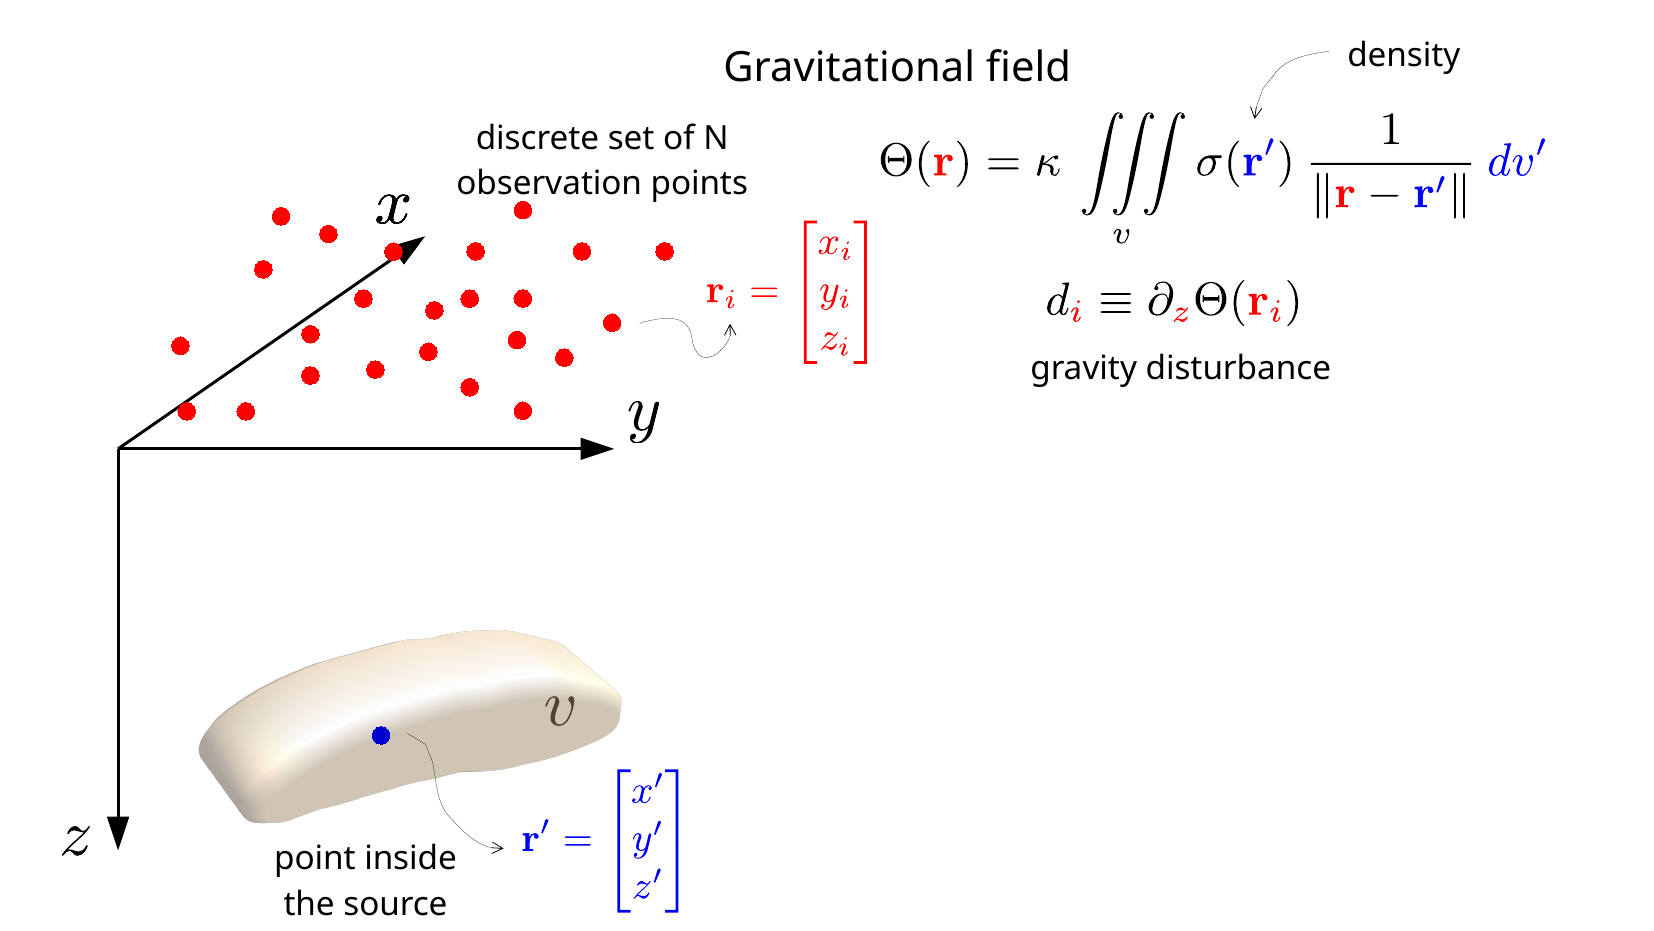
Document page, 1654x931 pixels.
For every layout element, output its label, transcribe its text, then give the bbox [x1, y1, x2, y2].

text_box [236, 402, 255, 421]
text_box density [1332, 23, 1470, 76]
text_box [301, 366, 320, 385]
text_box [301, 325, 320, 344]
text_box [272, 207, 290, 226]
text_box [555, 348, 574, 367]
picture [626, 401, 662, 443]
text_box [366, 360, 385, 379]
text_box [319, 225, 338, 243]
text_box [514, 401, 532, 420]
text_box [460, 378, 479, 397]
picture [374, 194, 413, 224]
text_box [655, 242, 674, 261]
text_box point inside the source [241, 826, 490, 925]
text_box [466, 242, 485, 261]
text_box discrete set of N observation points [413, 106, 792, 195]
picture [519, 767, 693, 915]
text_box [425, 301, 444, 320]
text_box [372, 726, 390, 745]
text_box gravity disturbance [1015, 336, 1329, 388]
text_box [419, 342, 438, 361]
text_box [177, 402, 196, 421]
text_box [514, 201, 532, 219]
text_box [573, 242, 591, 261]
picture [1043, 278, 1305, 329]
picture [59, 826, 93, 856]
text_box [603, 313, 621, 332]
text_box [354, 289, 373, 308]
picture [704, 112, 1547, 366]
text_box [513, 289, 532, 308]
text_box [254, 260, 273, 279]
text_box Gravitational field [708, 29, 1071, 91]
text_box [508, 331, 526, 349]
text_box [171, 336, 190, 355]
text_box [460, 289, 479, 308]
text_box [384, 242, 403, 261]
